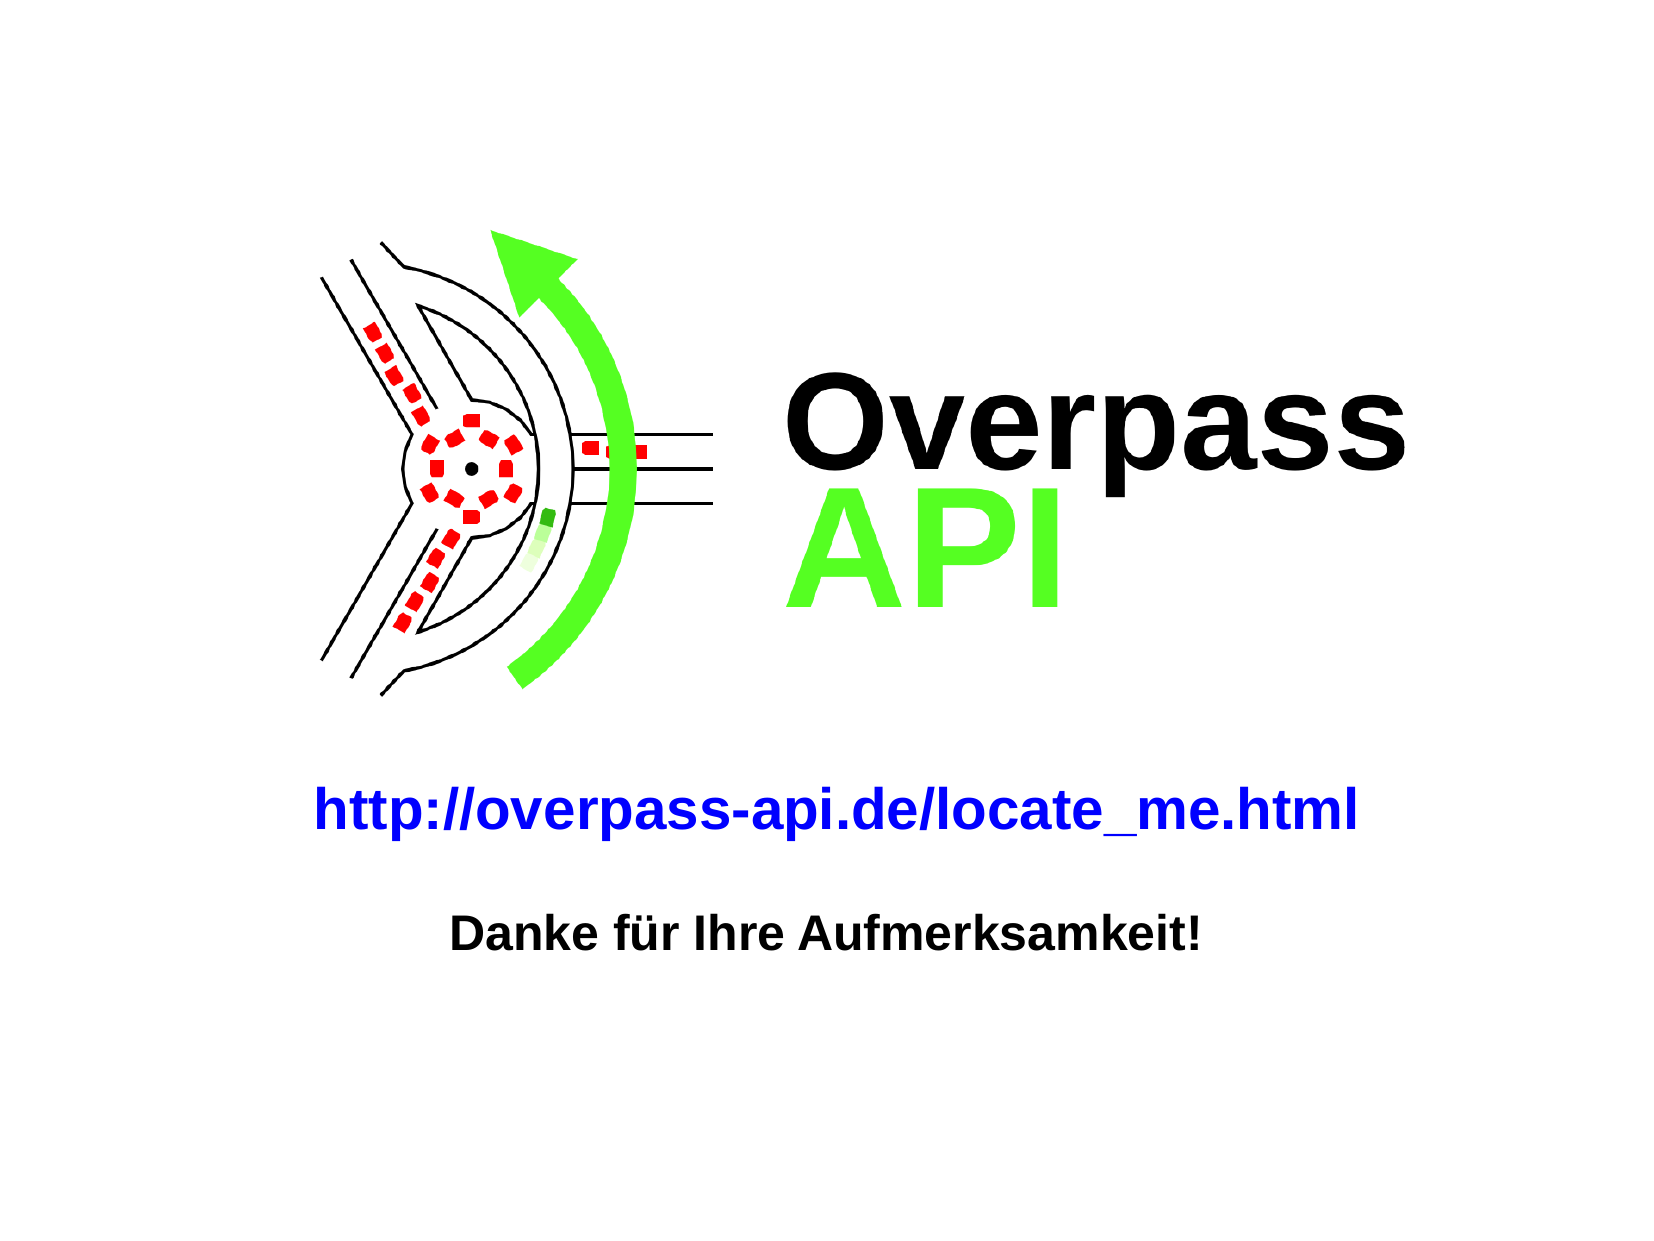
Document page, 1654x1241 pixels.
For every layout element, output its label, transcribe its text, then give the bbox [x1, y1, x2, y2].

text_box http://overpass-api.de/locate_me.html [298, 769, 1376, 850]
text_box Danke für Ihre Aufmerksamkeit! [434, 897, 1219, 969]
picture [230, 227, 1436, 710]
